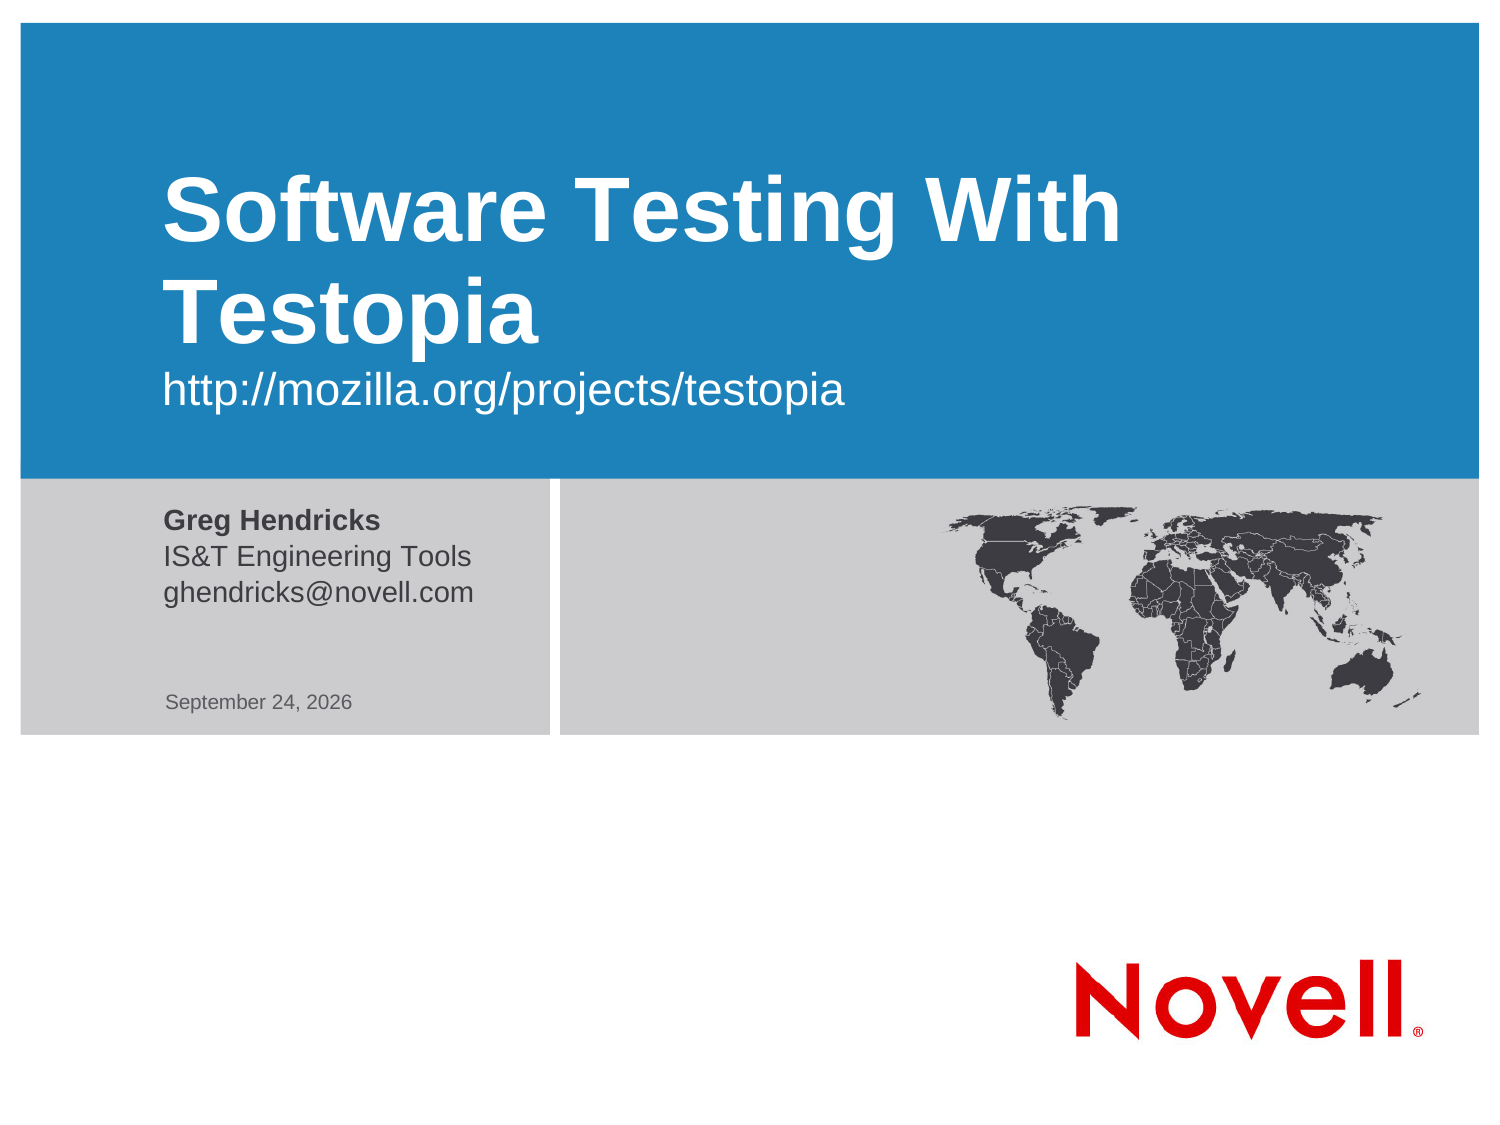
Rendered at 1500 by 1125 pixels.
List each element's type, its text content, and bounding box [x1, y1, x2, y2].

picture [1066, 951, 1430, 1047]
picture [560, 479, 1479, 735]
subtitle Greg Hendricks IS&T Engineering Tools ghendricks@novell.com [163, 501, 559, 672]
picture [20, 479, 550, 735]
title Software Testing With Testopia http://mozilla.org/projects/testopia [162, 158, 1476, 415]
